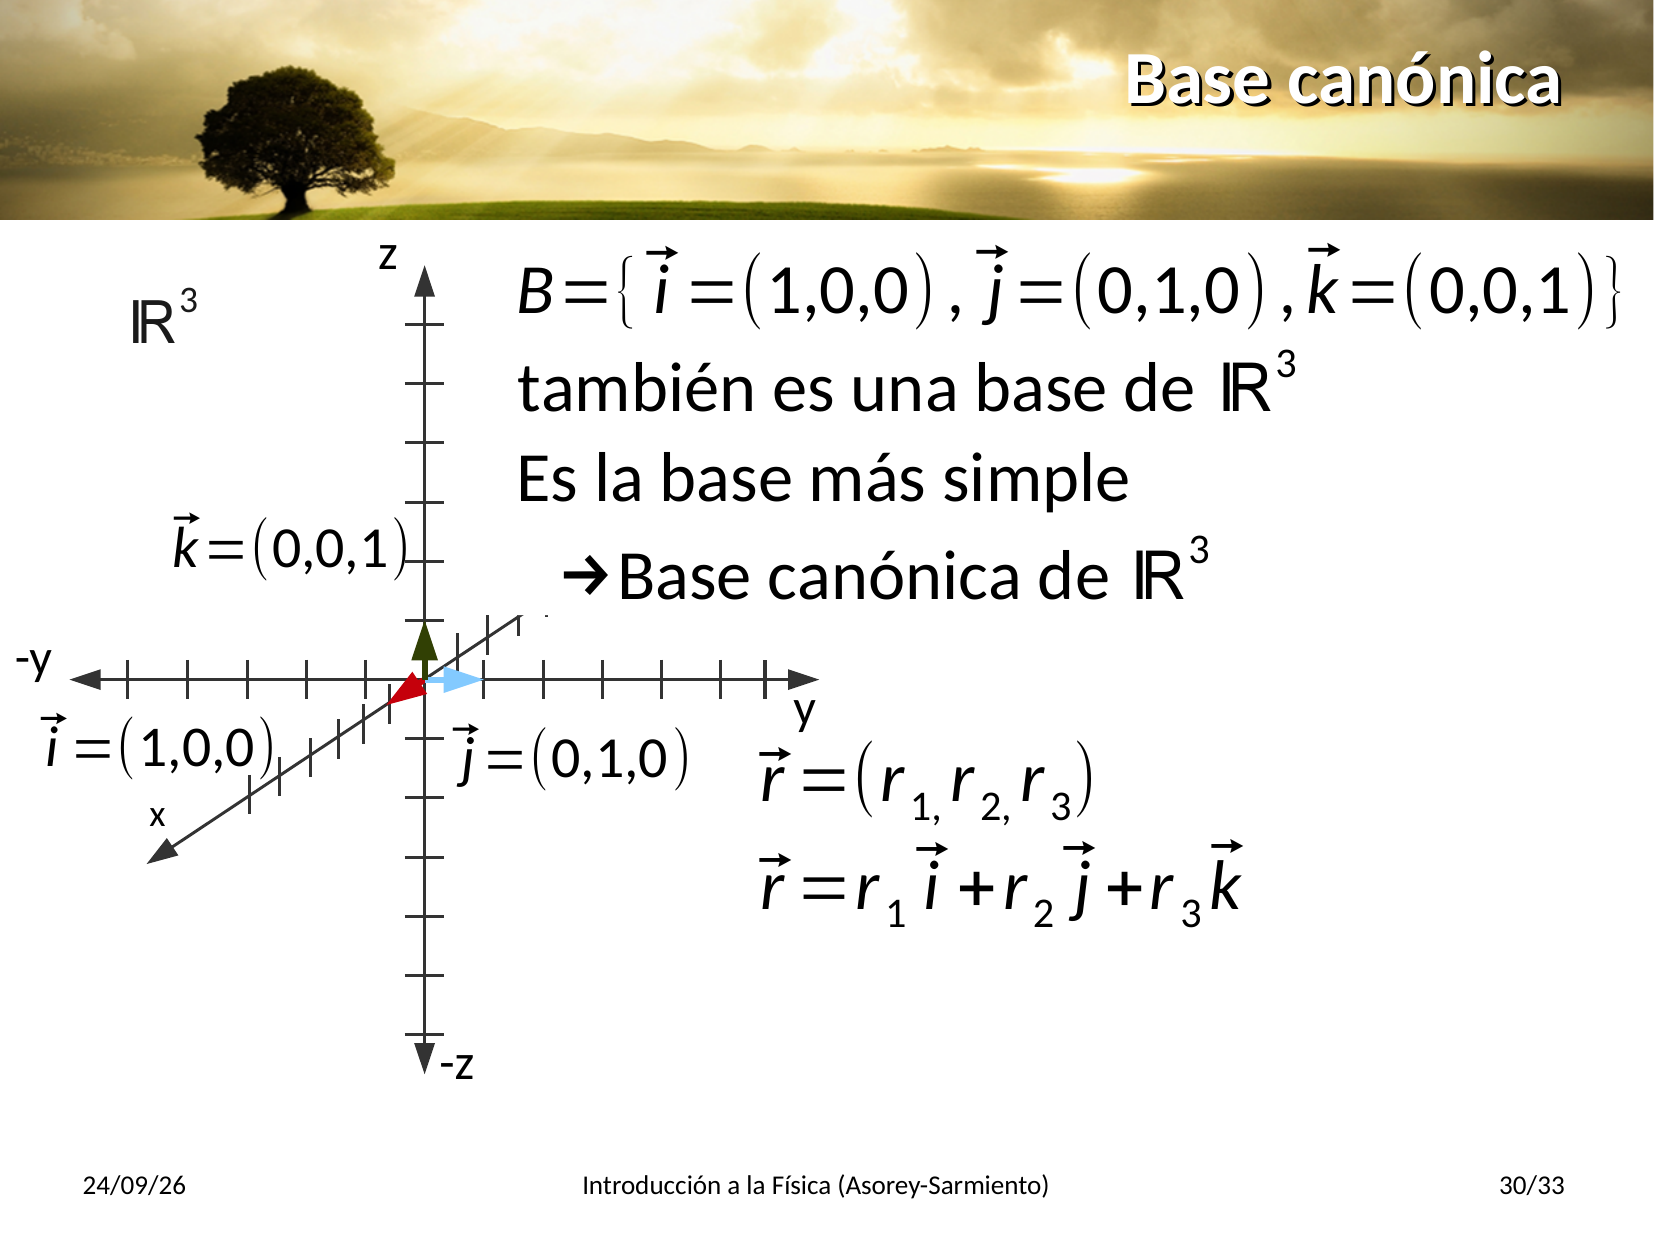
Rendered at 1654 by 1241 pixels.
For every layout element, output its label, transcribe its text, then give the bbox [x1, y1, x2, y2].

title Base canónica [75, 19, 1564, 151]
text_box -z [424, 1034, 499, 1115]
text_box y [778, 679, 841, 735]
chart [444, 720, 698, 795]
text_box x [134, 790, 196, 871]
text_box z [363, 225, 422, 305]
chart [510, 240, 1636, 619]
chart [31, 709, 284, 784]
chart [165, 508, 417, 586]
chart [750, 735, 1253, 940]
text_box -y [0, 630, 77, 710]
chart [124, 276, 204, 356]
picture [0, 0, 1654, 220]
